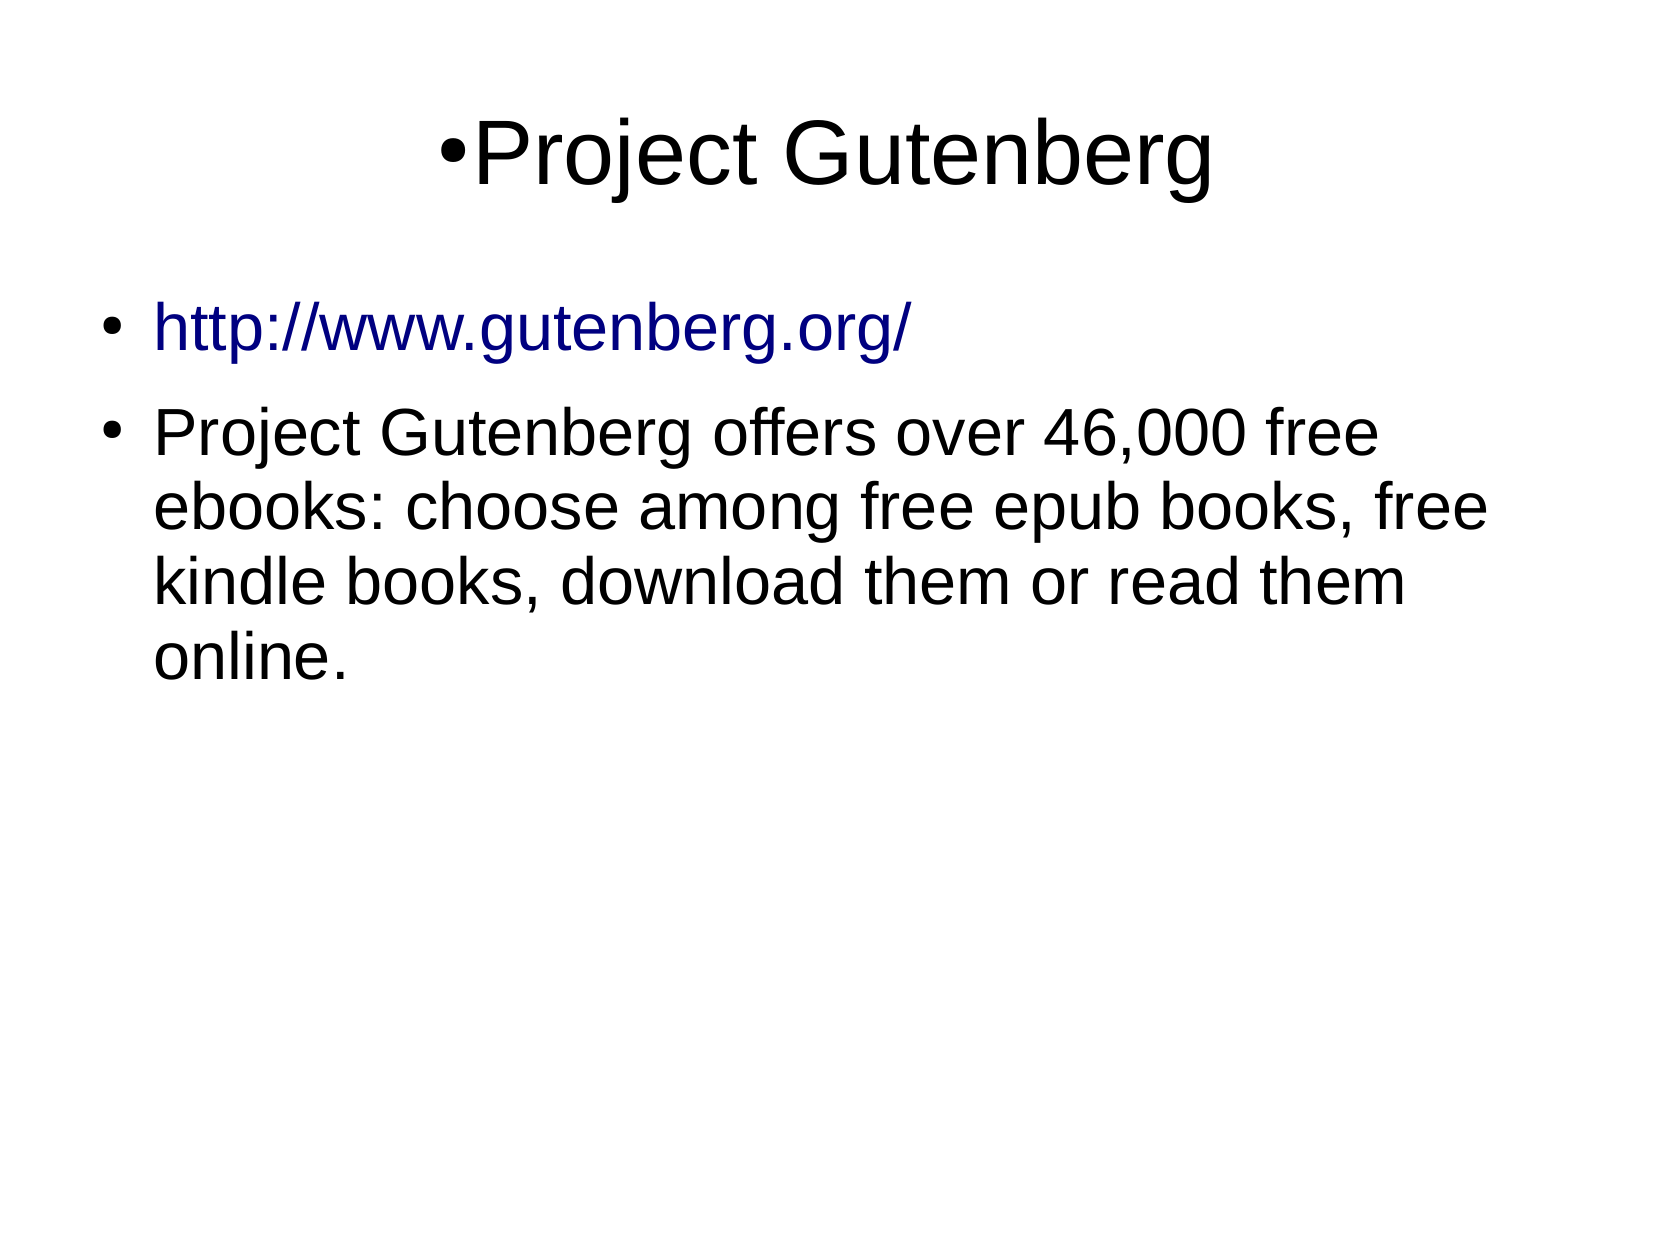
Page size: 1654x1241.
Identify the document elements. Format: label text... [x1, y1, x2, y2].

title Project Gutenberg [82, 49, 1571, 257]
list http://www.gutenberg.org/ Project Gutenberg offers over 46,000 free ebooks: choose among free epub books, free kindle books, download them or read them online. [82, 290, 1571, 1010]
